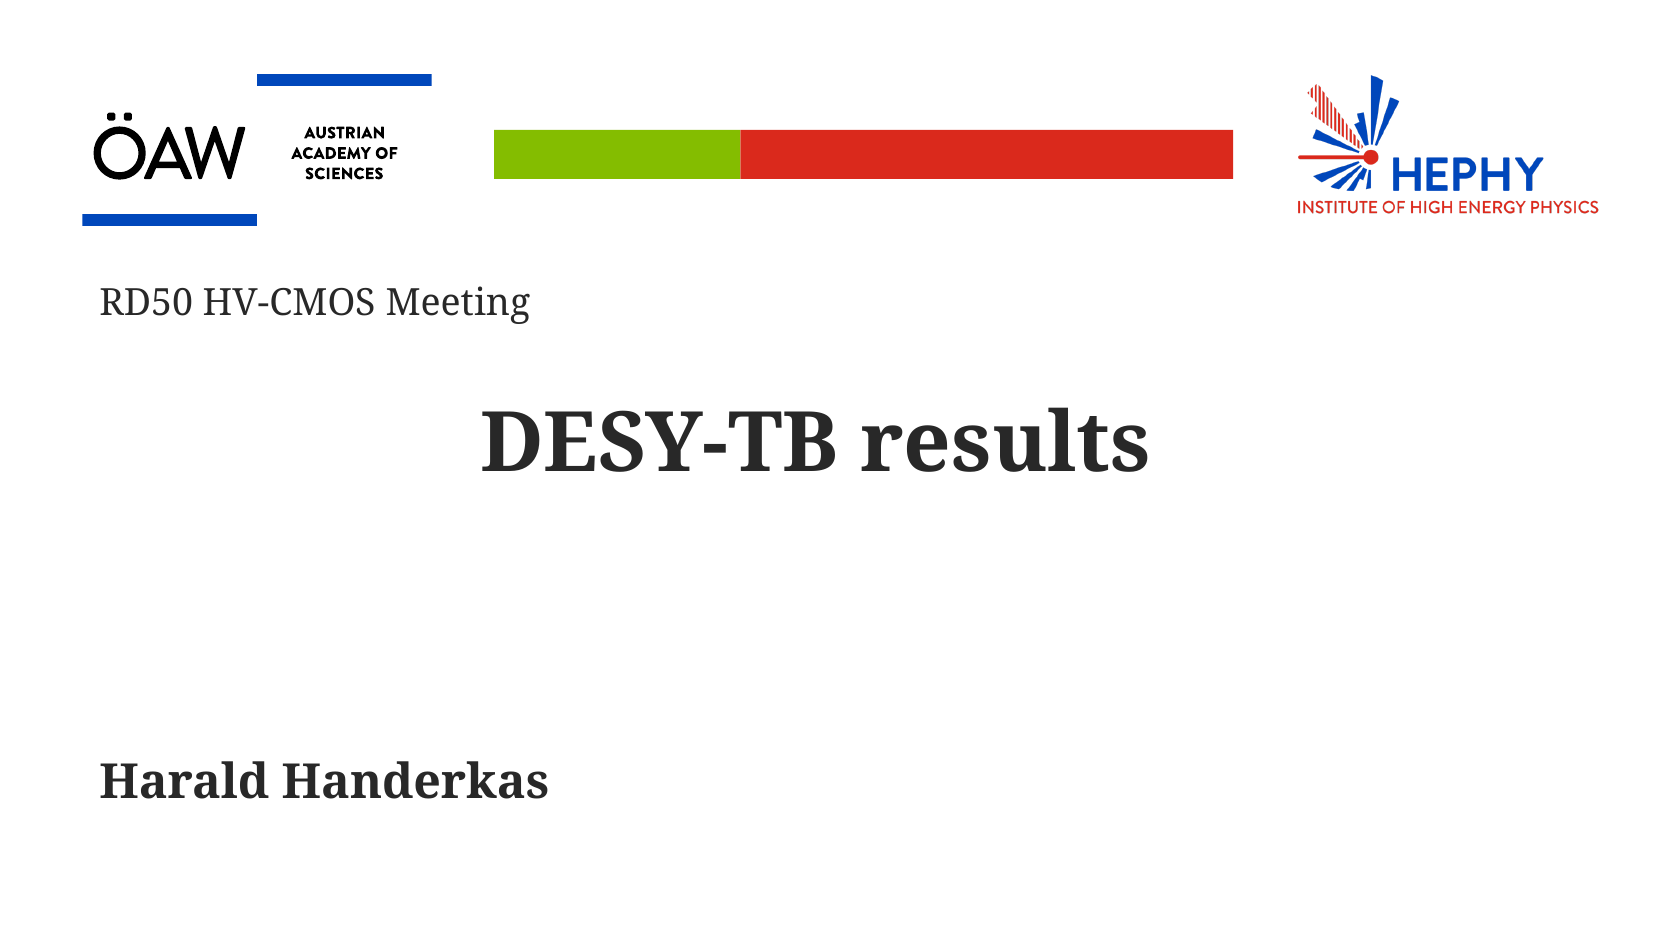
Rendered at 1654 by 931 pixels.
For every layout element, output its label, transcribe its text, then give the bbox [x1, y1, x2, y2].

text_box Harald Handerkas [84, 742, 1654, 816]
text_box RD50 HV-CMOS Meeting [84, 270, 962, 331]
picture [1264, 39, 1632, 247]
text_box DESY-TB results [84, 387, 1569, 488]
